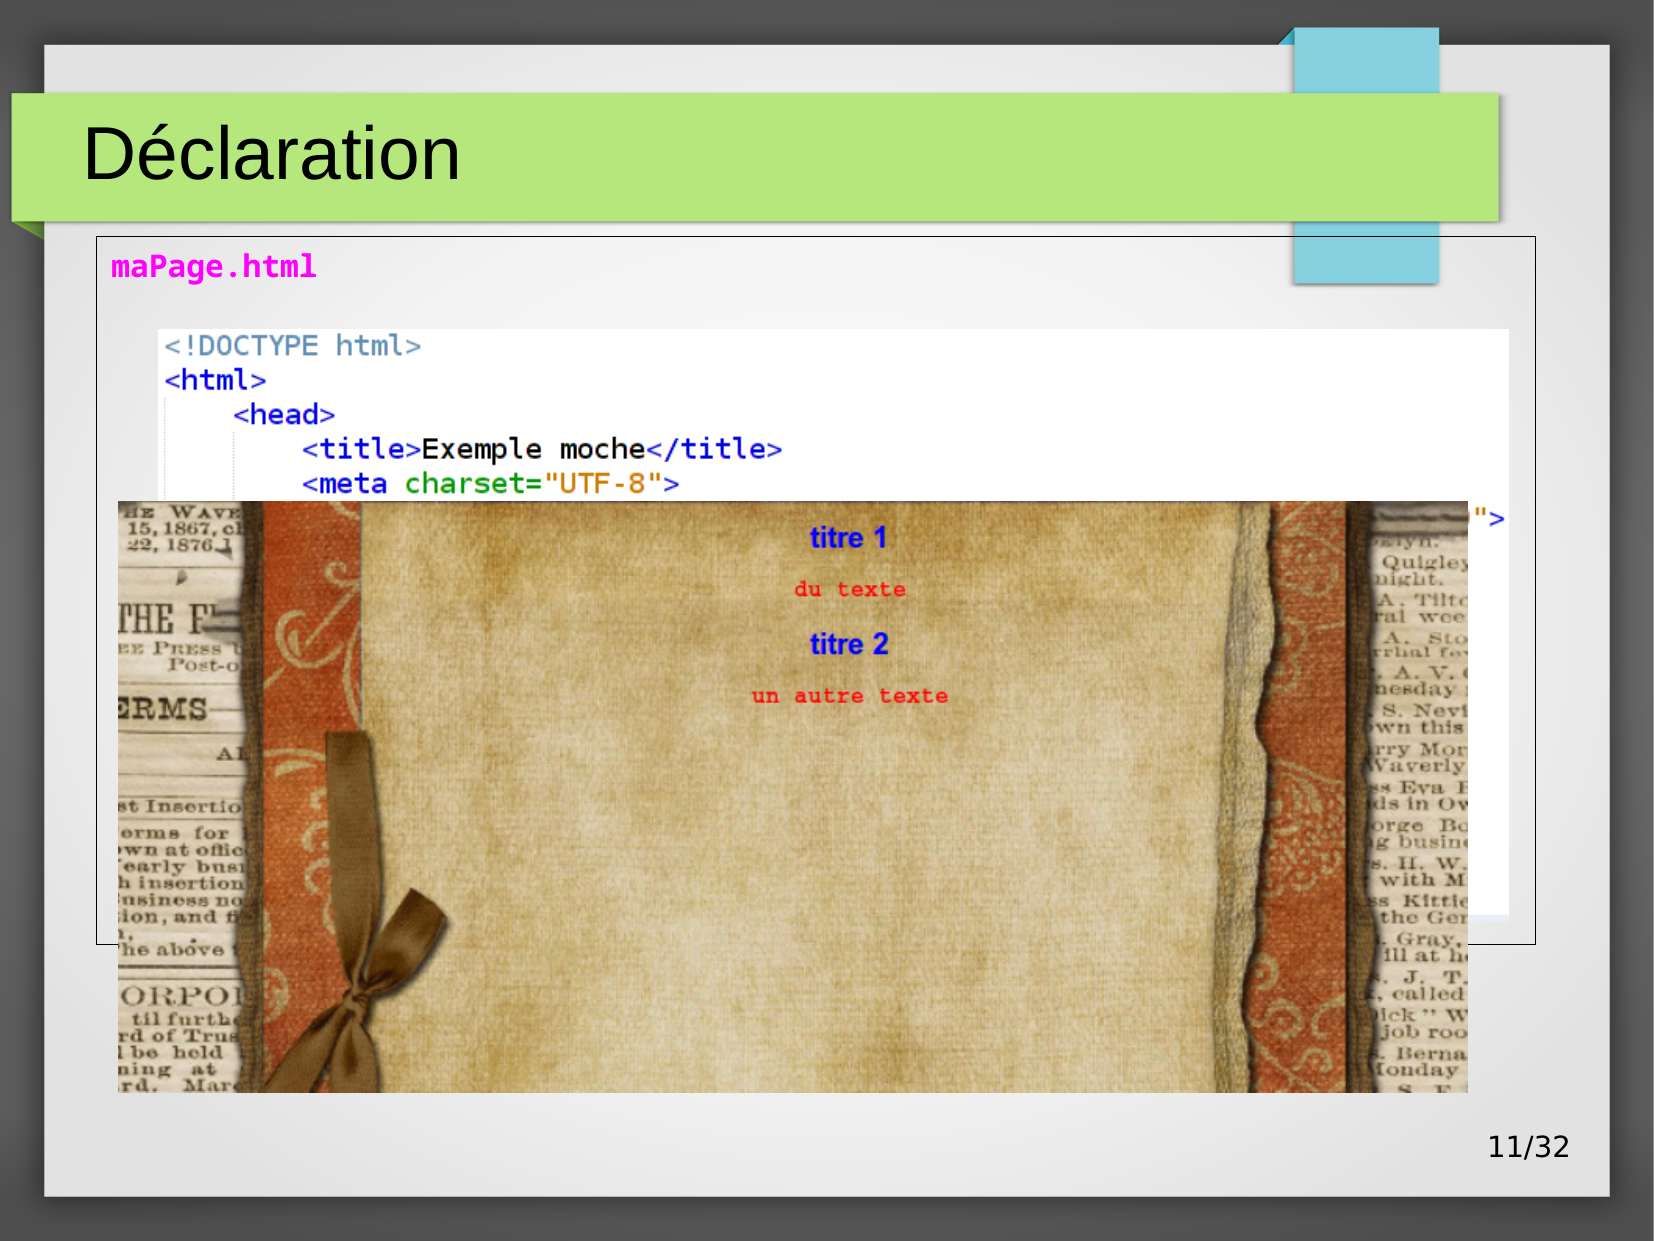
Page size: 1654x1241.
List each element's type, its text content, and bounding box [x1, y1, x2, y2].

title Déclaration [82, 94, 1264, 213]
picture [0, 0, 1654, 1241]
text_box maPage.html [96, 236, 1536, 945]
